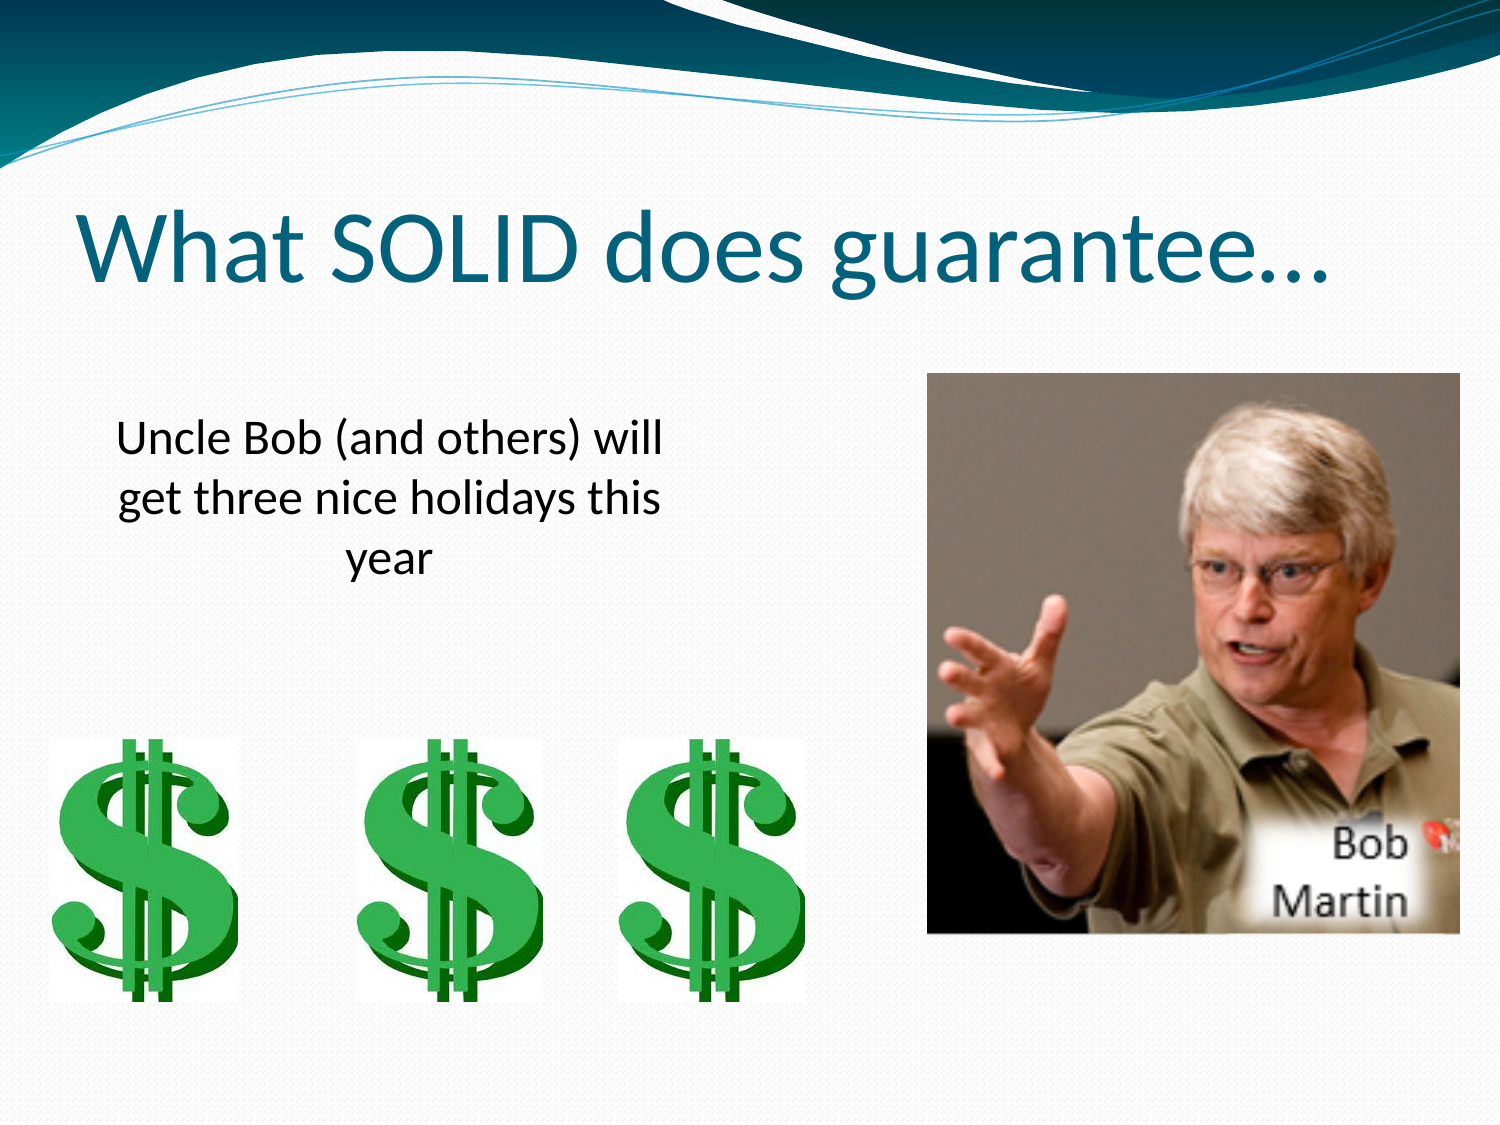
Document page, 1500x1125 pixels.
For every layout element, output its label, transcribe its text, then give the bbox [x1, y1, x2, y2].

picture [51, 739, 238, 1002]
title What SOLID does guarantee… [75, 115, 1426, 304]
picture [356, 739, 543, 1002]
picture [618, 739, 805, 1002]
picture [927, 373, 1460, 964]
text_box Uncle Bob (and others) will get three nice holidays this year [64, 397, 715, 595]
